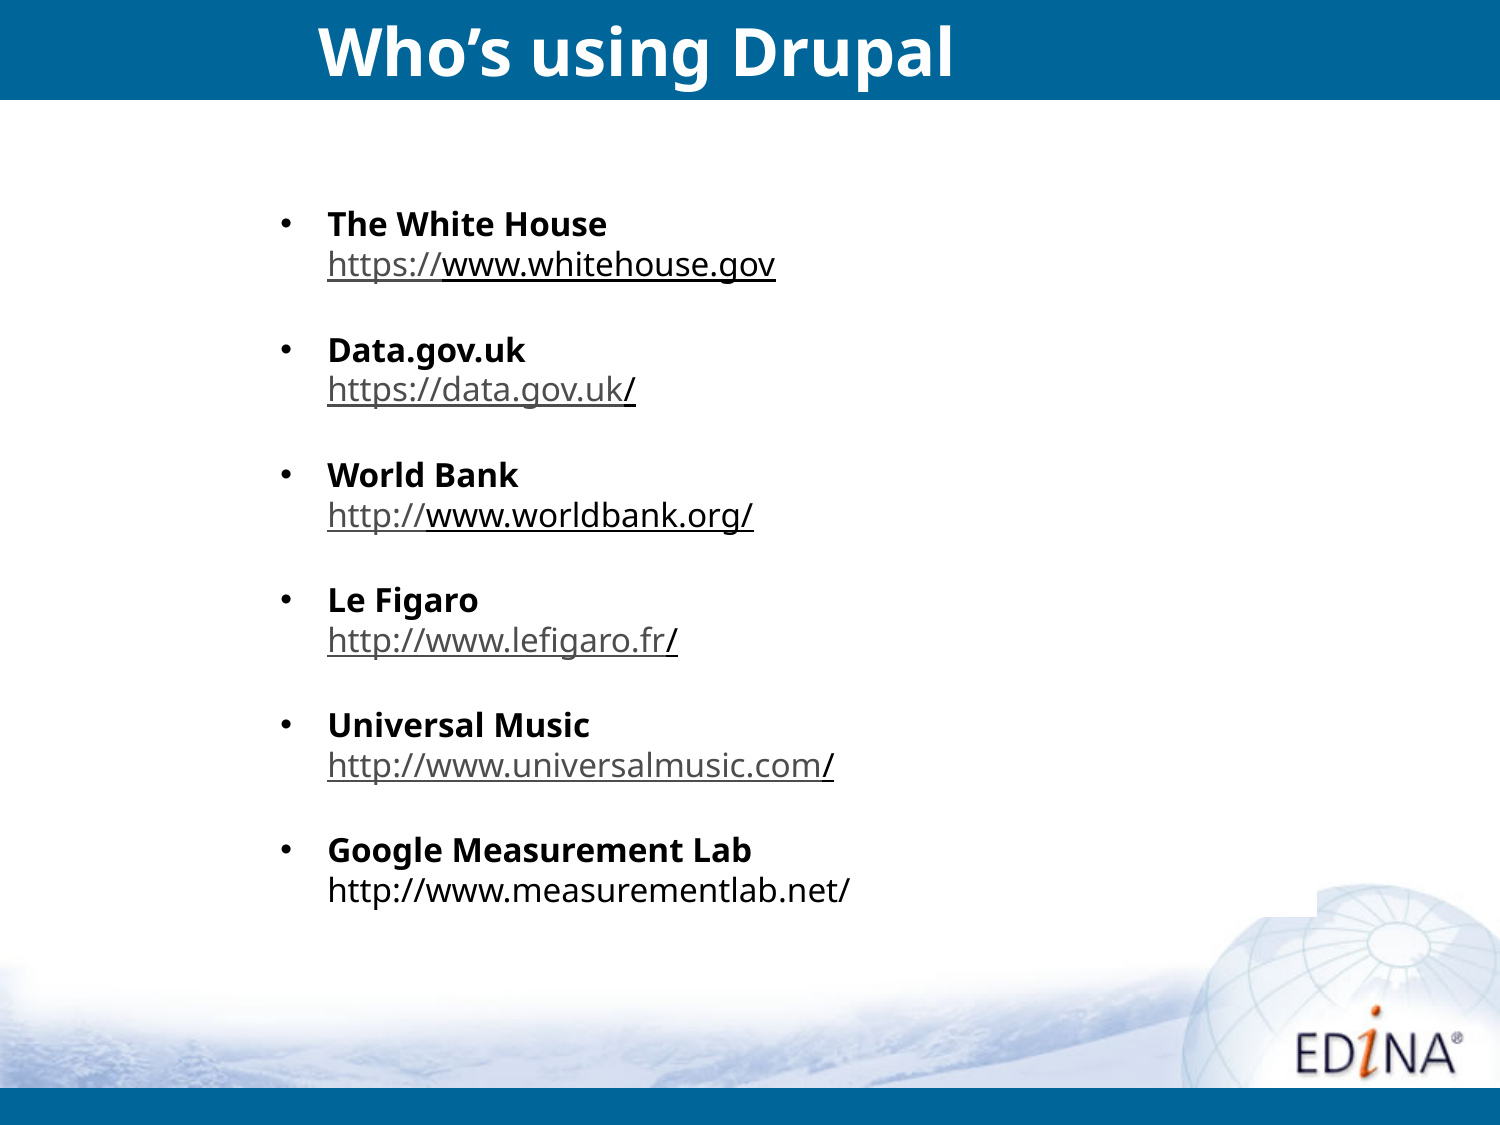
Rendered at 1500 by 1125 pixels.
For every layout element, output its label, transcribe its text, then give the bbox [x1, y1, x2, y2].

text_box The White House https://www.whitehouse.gov Data.gov.uk https://data.gov.uk/ World Bank http://www.worldbank.org/ Le Figaro http://www.lefigaro.fr/ Universal Music http://www.universalmusic.com/ Google Measurement Lab http://www.measurementlab.net/ [265, 196, 1317, 917]
title Who’s using Drupal [0, 0, 1275, 100]
picture [0, 881, 1500, 1087]
